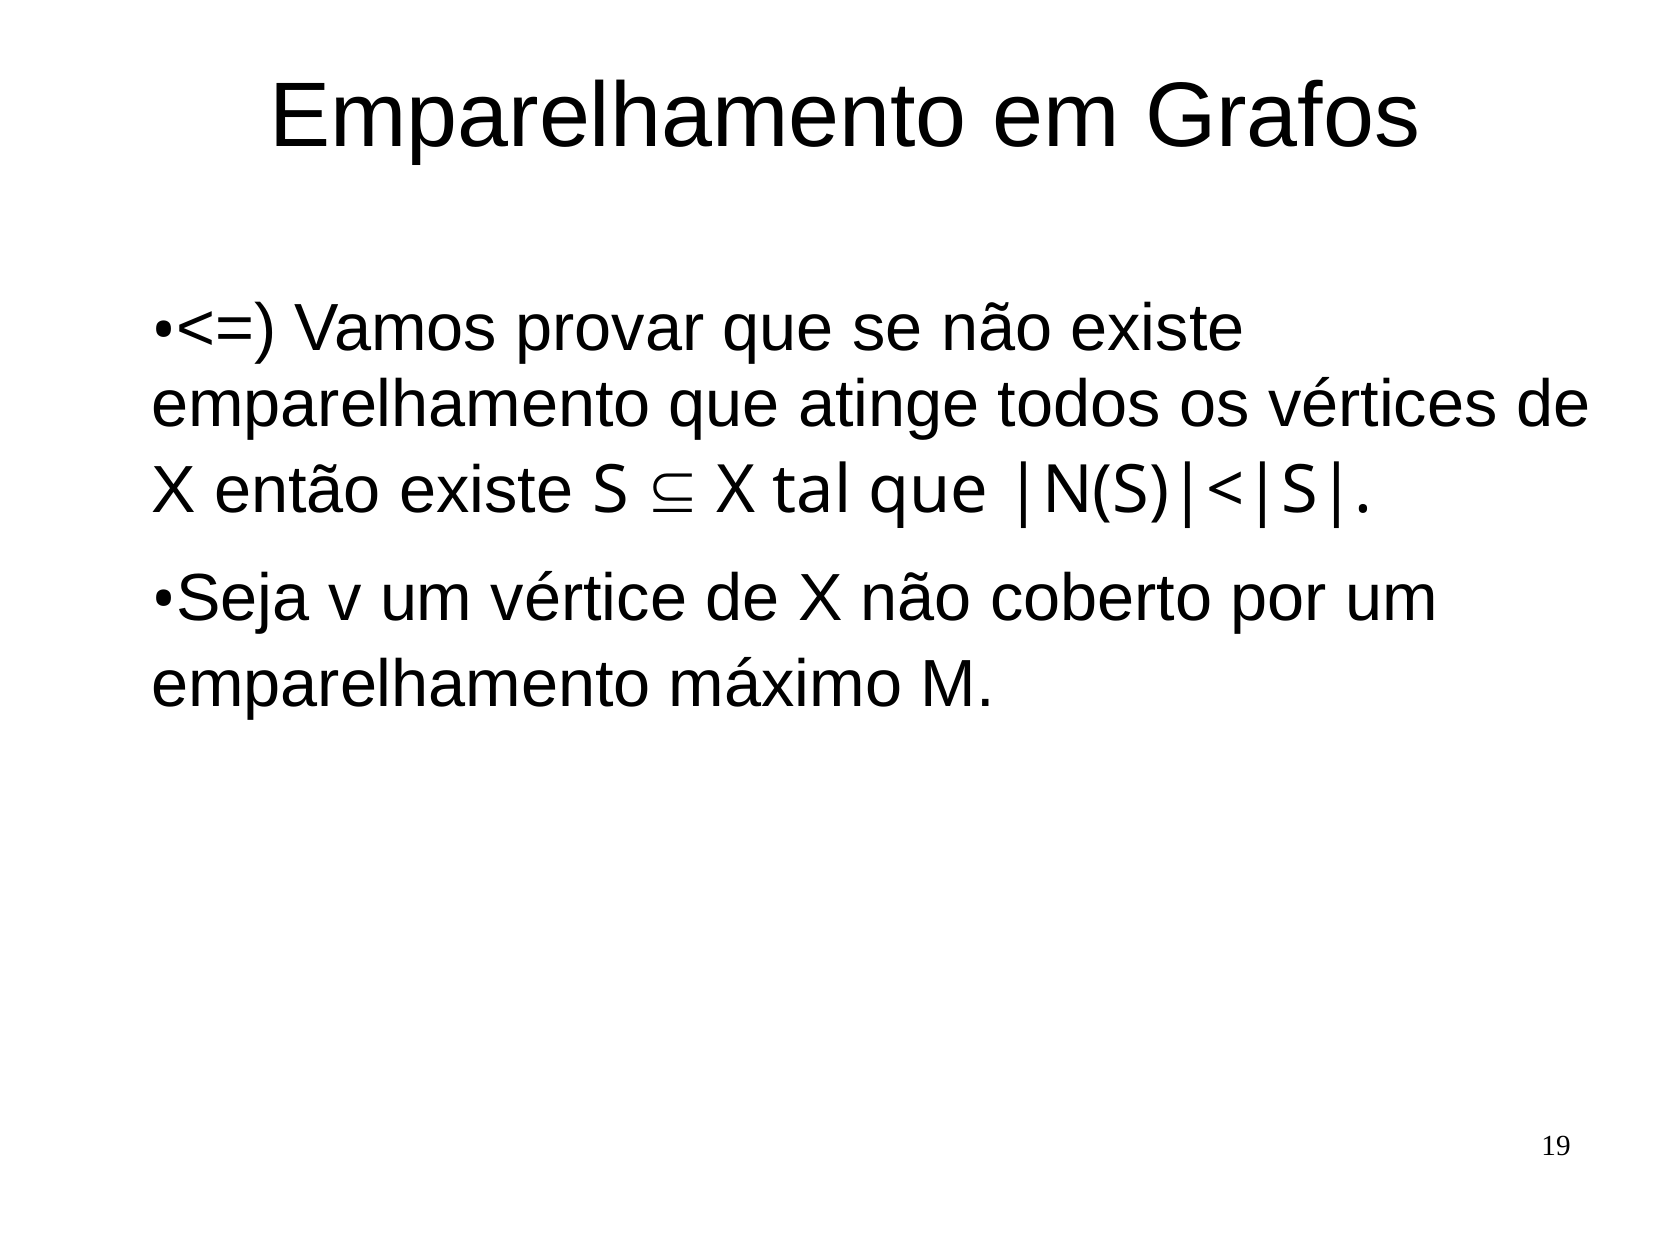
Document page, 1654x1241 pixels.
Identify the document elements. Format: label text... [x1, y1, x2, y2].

list <=) Vamos provar que se não existe emparelhamento que atinge todos os vértices de X então existe S  X tal que |N(S)|<|S|. Seja v um vértice de X não coberto por um emparelhamento máximo M. [151, 289, 1595, 1030]
title Emparelhamento em Grafos [261, 0, 1430, 229]
